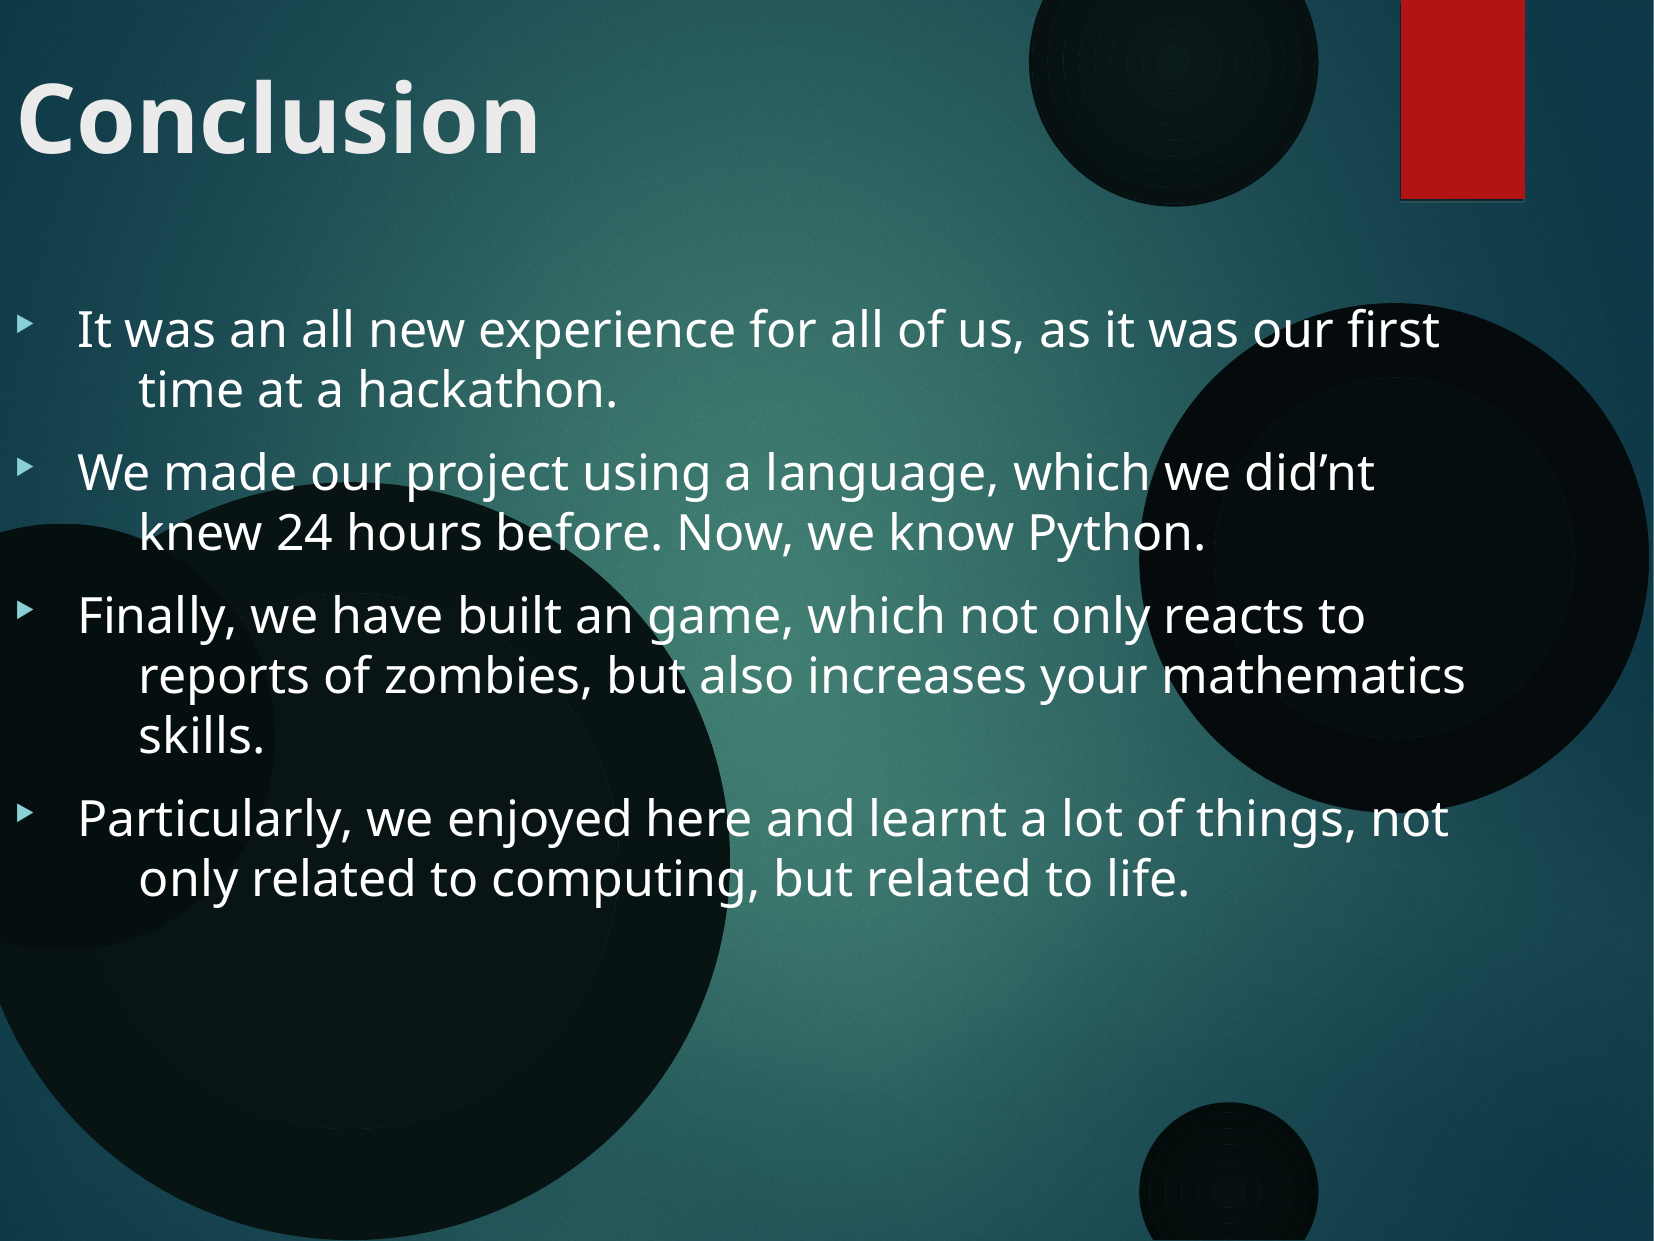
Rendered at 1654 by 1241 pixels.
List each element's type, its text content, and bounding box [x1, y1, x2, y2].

title Conclusion [0, 49, 1489, 257]
list It was an all new experience for all of us, as it was our first time at a hackathon. We made our project using a language, which we did’nt knew 24 hours before. Now, we know Python. Finally, we have built an game, which not only reacts to reports of zombies, but also increases your mathematics skills. Particularly, we enjoyed here and learnt a lot of things, not only related to computing, but related to life. [0, 290, 1489, 1010]
